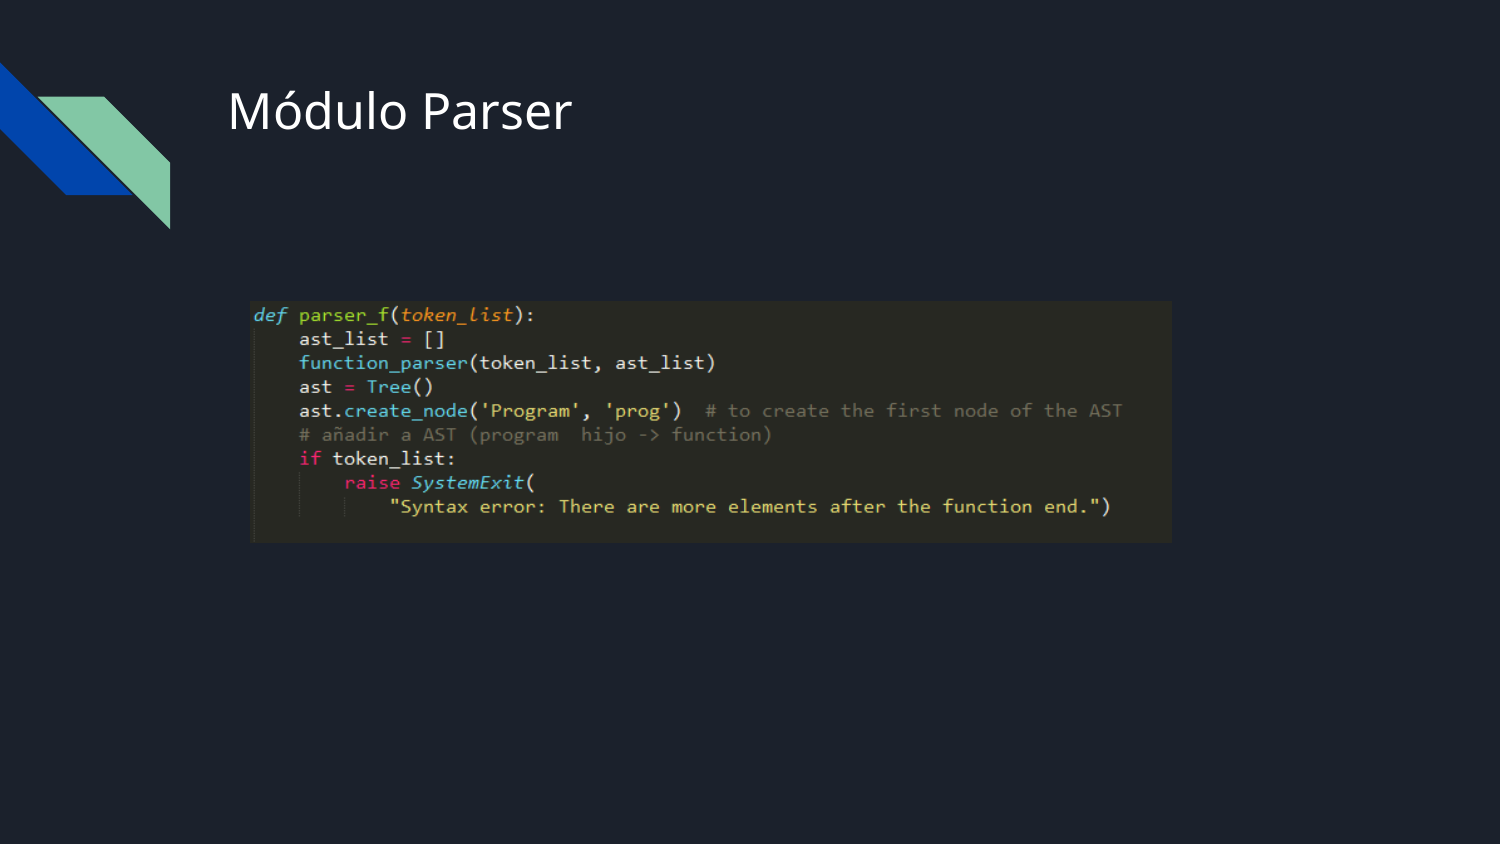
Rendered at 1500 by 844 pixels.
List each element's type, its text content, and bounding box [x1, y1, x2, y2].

title Módulo Parser [212, 64, 1368, 215]
picture [250, 301, 1172, 543]
